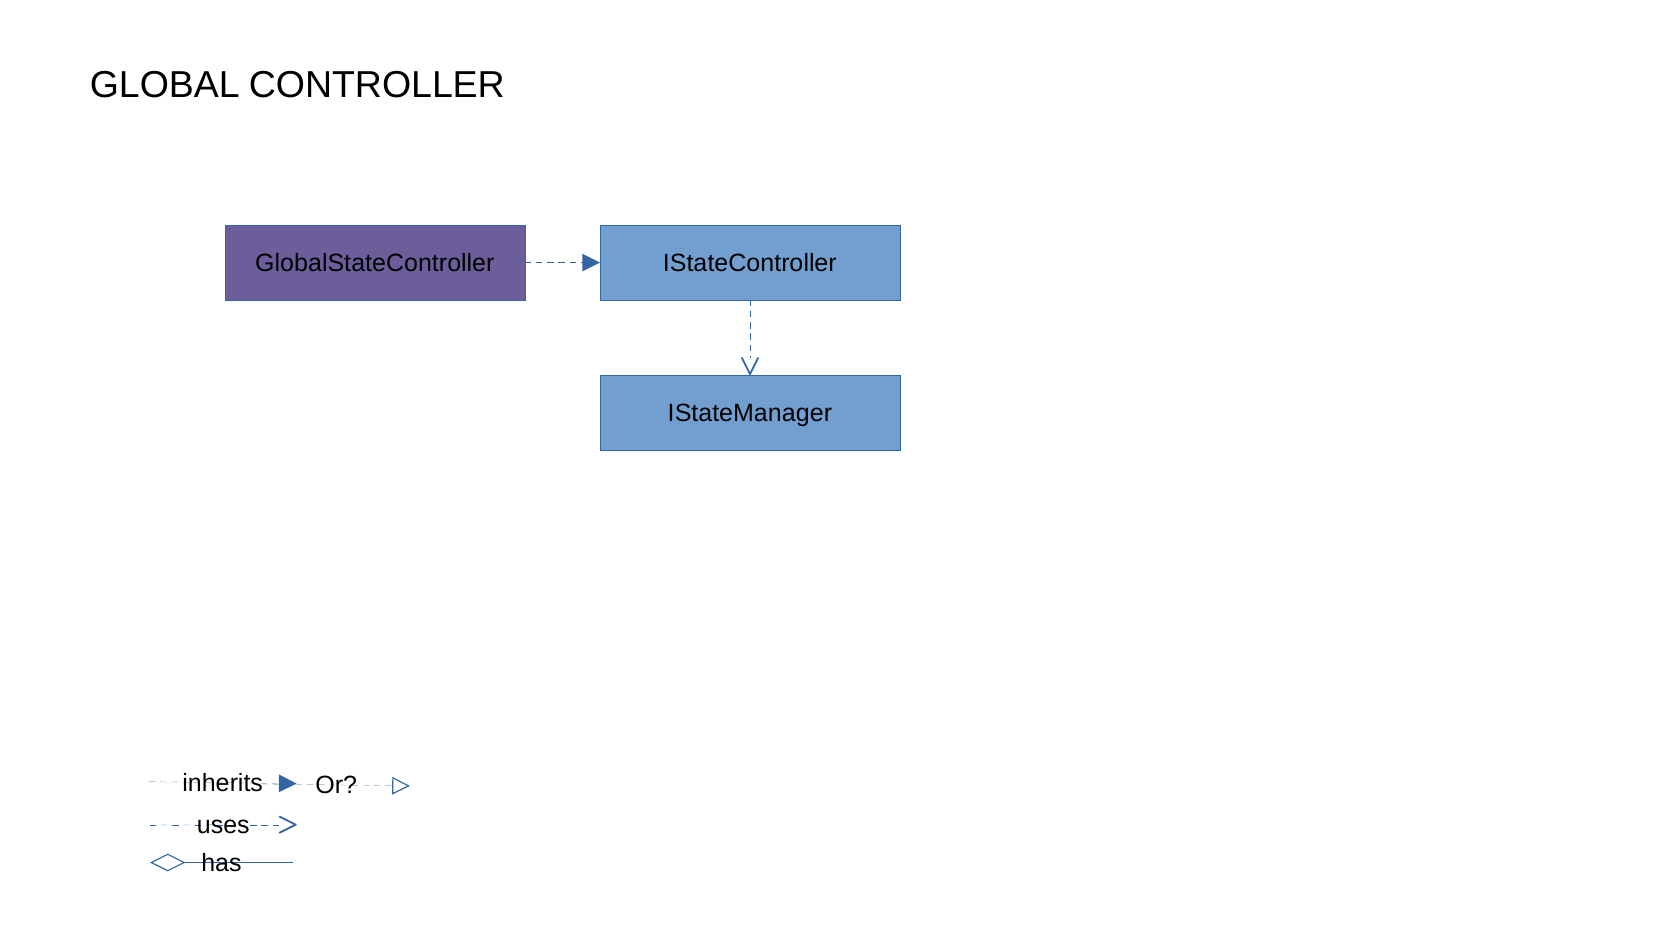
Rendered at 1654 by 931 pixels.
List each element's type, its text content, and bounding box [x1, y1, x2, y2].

text_box IStateManager [600, 375, 901, 451]
text_box IStateController [600, 225, 901, 301]
text_box GLOBAL CONTROLLER [75, 55, 521, 113]
text_box GlobalStateController [225, 225, 526, 301]
